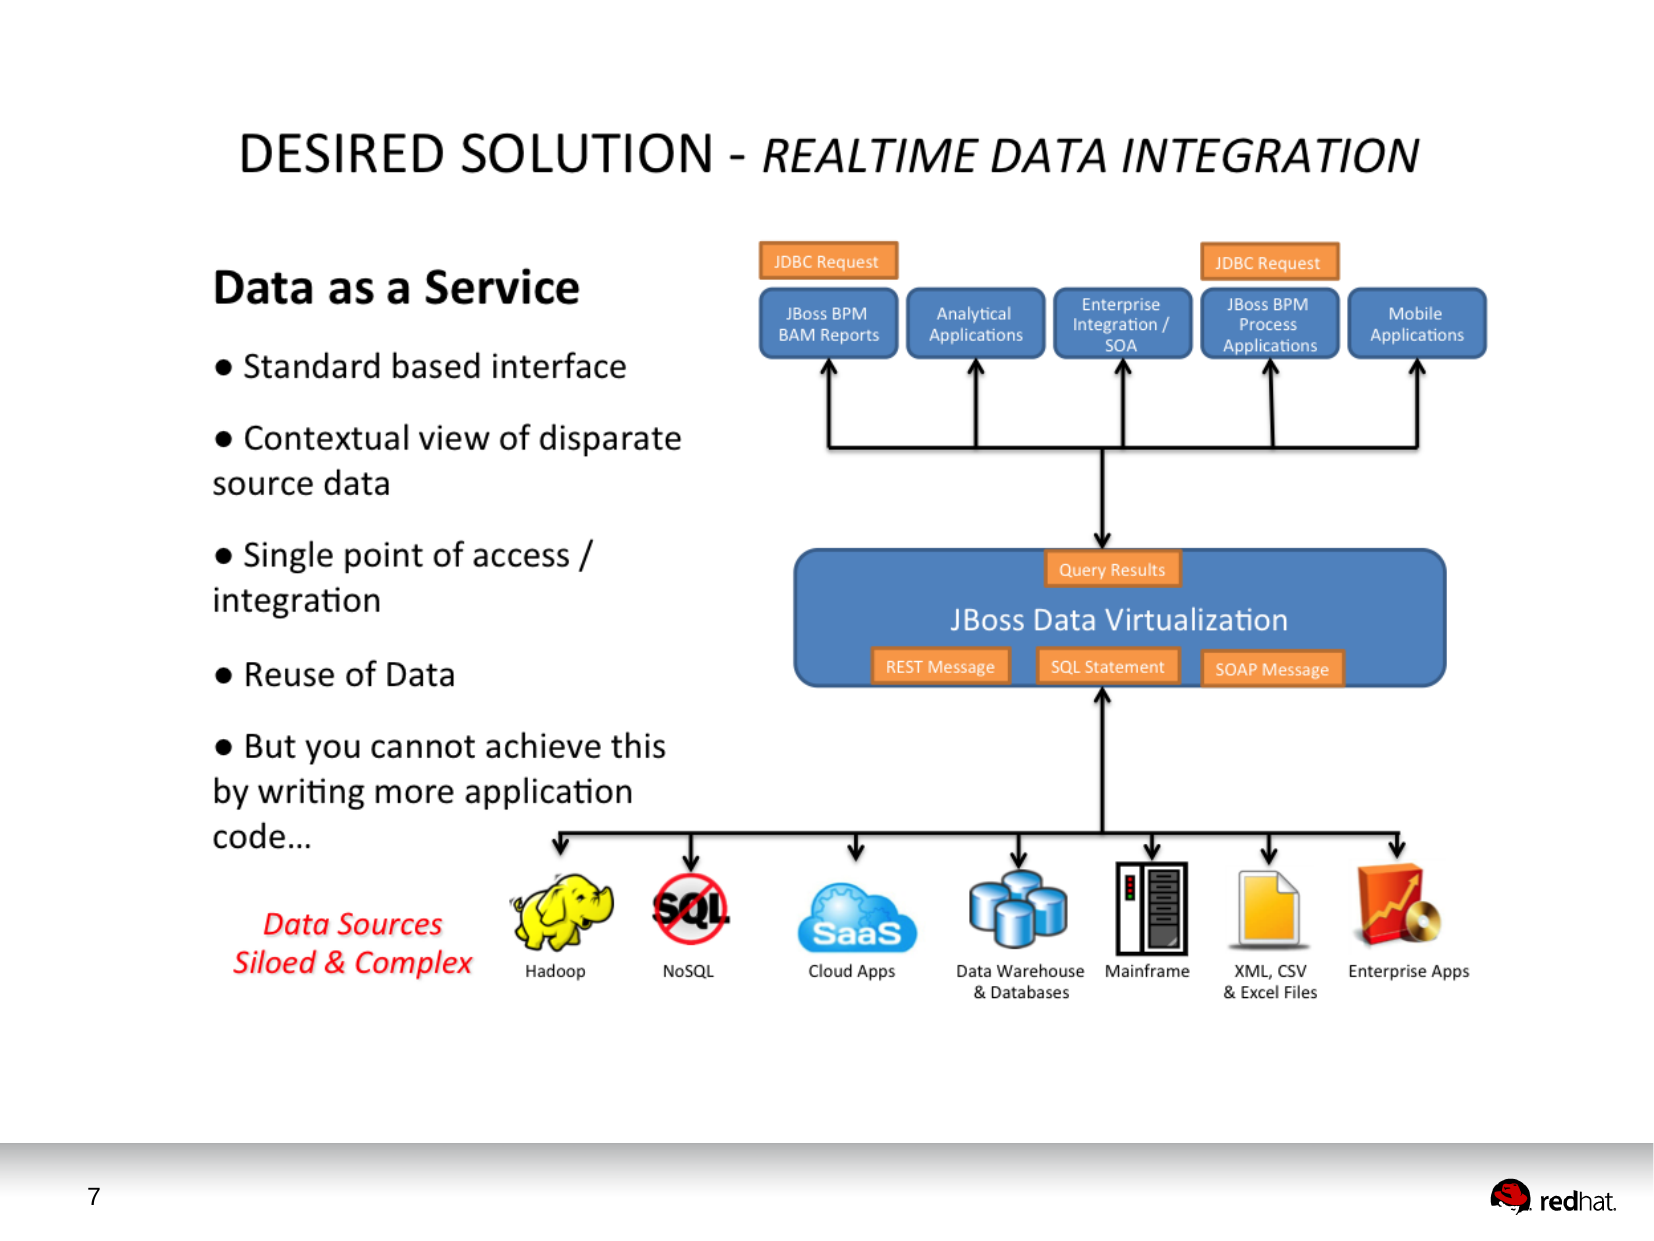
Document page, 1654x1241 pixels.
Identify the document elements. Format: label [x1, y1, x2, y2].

picture [150, 74, 1508, 1094]
picture [0, 1143, 1654, 1241]
